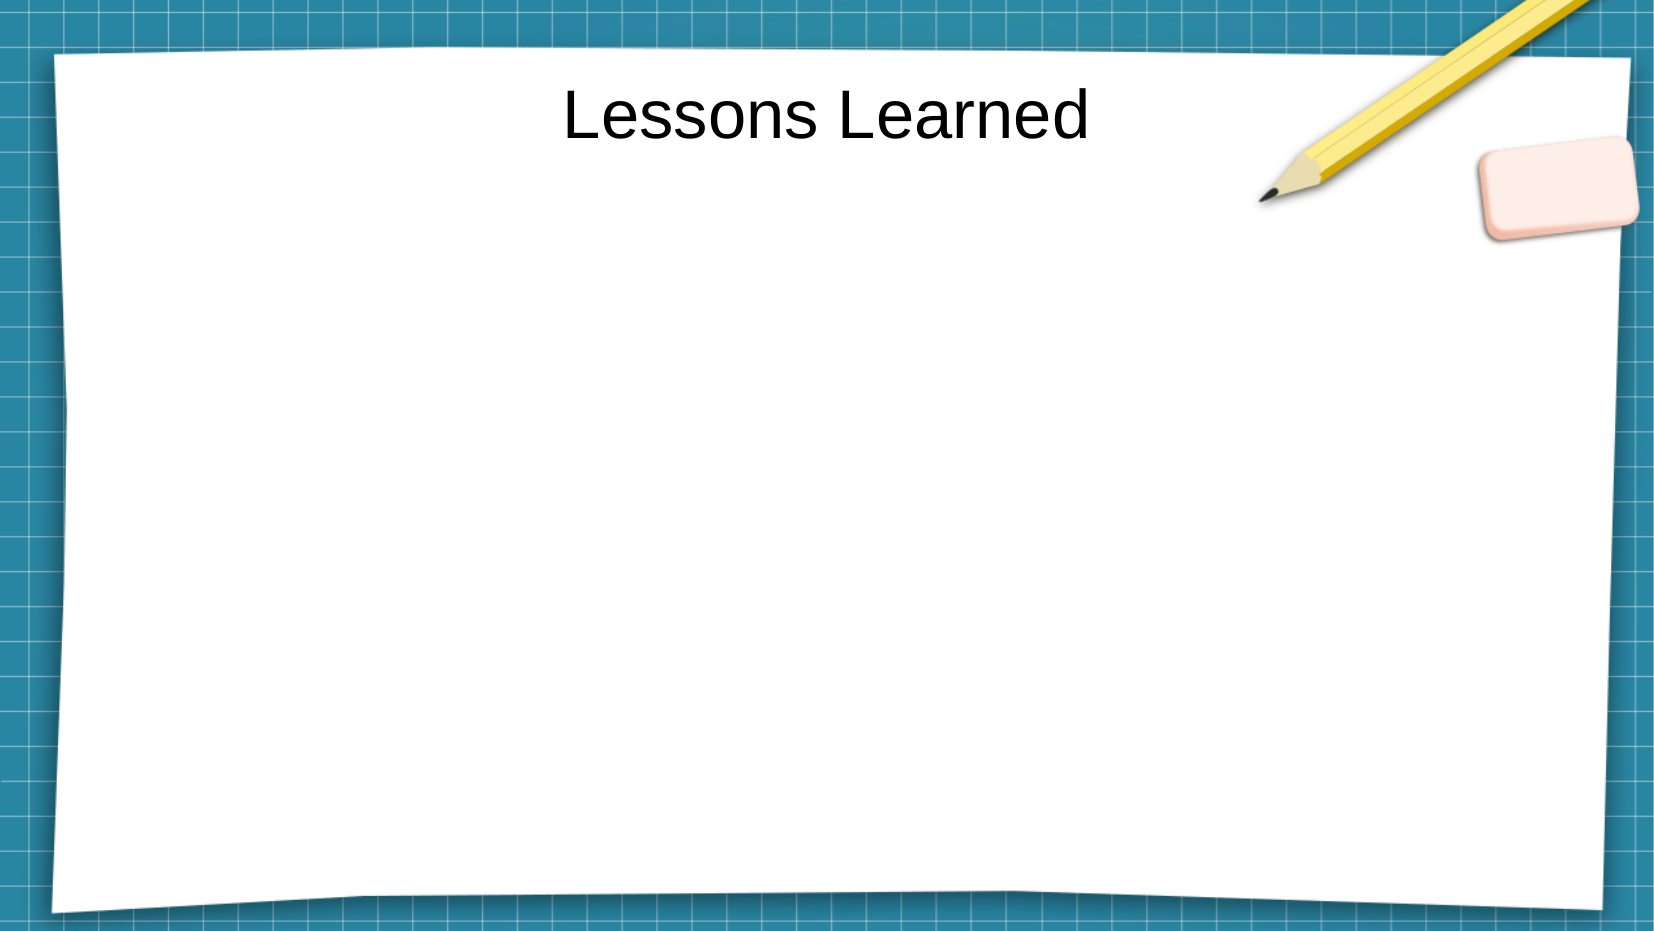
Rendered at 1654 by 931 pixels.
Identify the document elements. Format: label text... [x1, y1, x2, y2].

title Lessons Learned [82, 37, 1571, 193]
picture [0, 0, 1654, 931]
